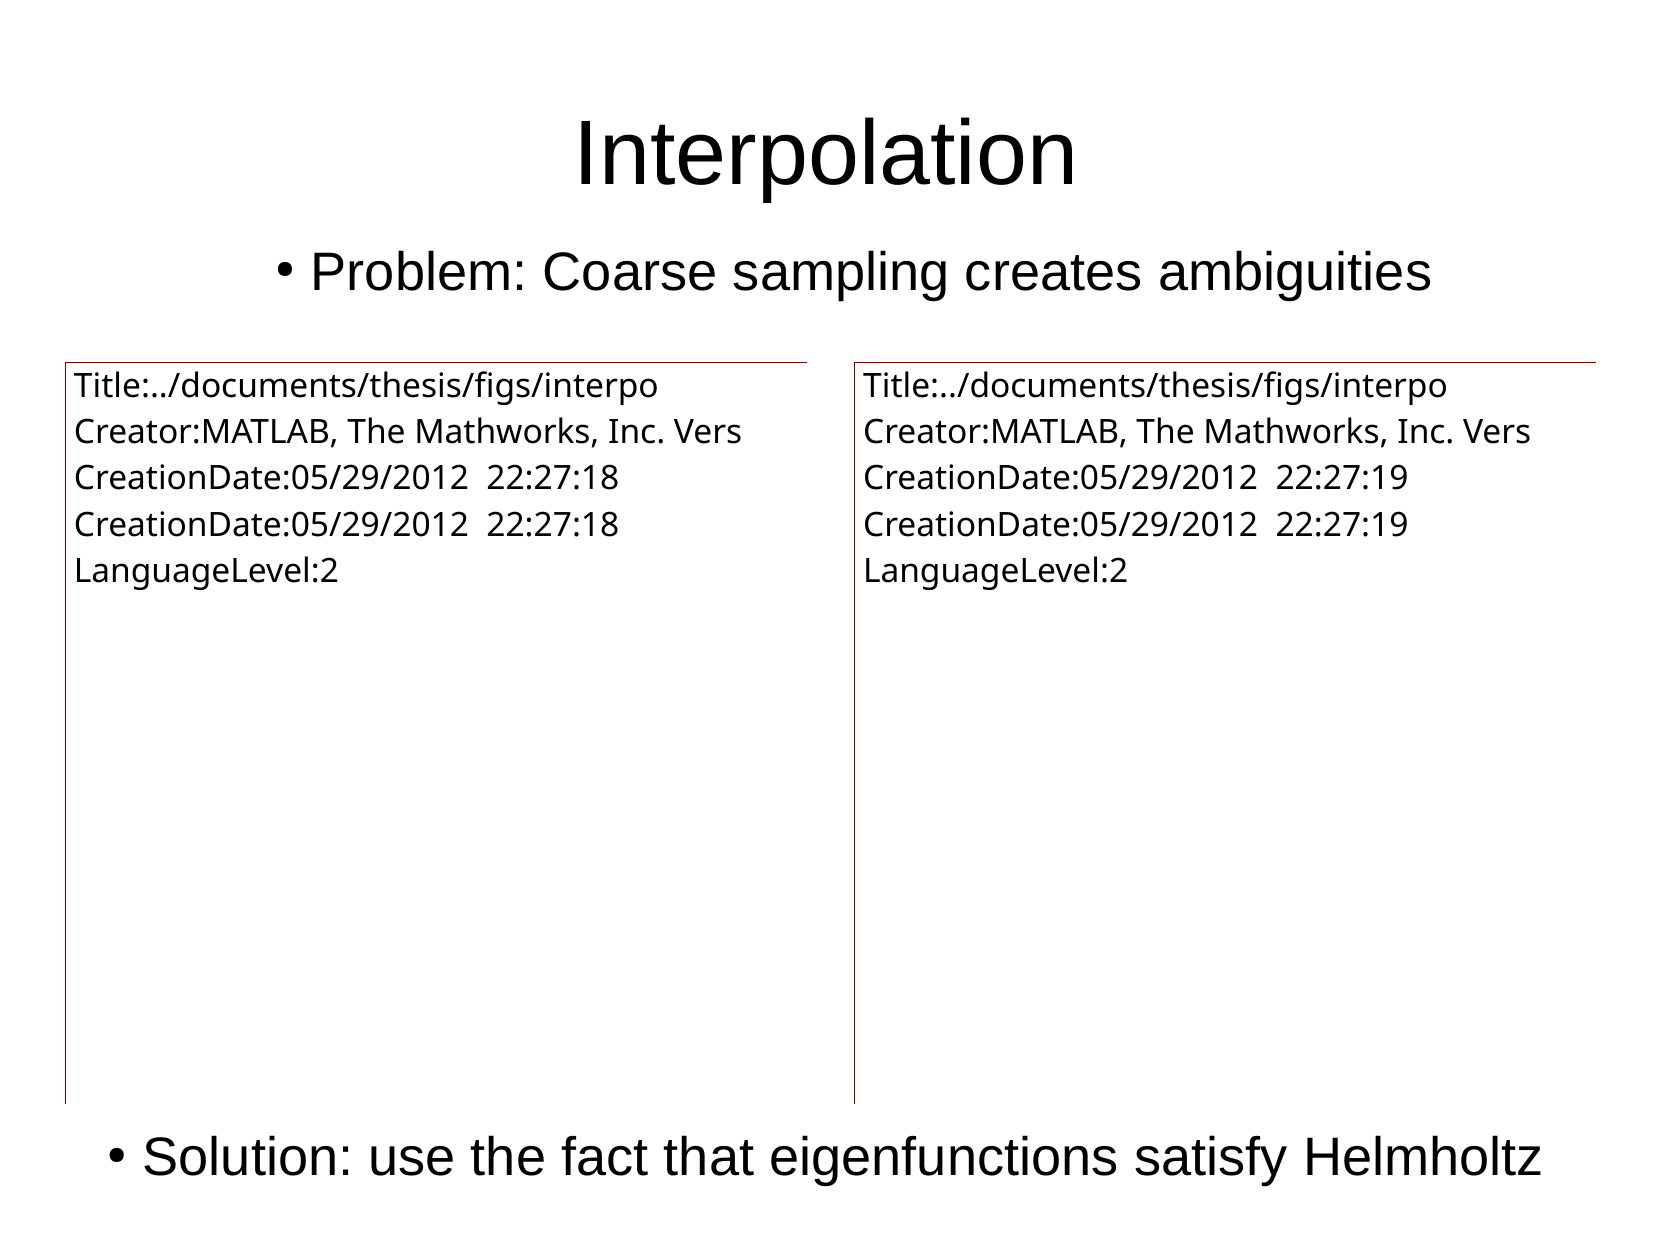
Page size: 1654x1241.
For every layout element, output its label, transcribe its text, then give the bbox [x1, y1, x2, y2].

title Interpolation [82, 49, 1571, 257]
text_box Problem: Coarse sampling creates ambiguities [164, 233, 1545, 309]
picture [852, 360, 1596, 1104]
text_box Solution: use the fact that eigenfunctions satisfy Helmholtz [0, 1119, 1653, 1195]
picture [63, 360, 807, 1104]
